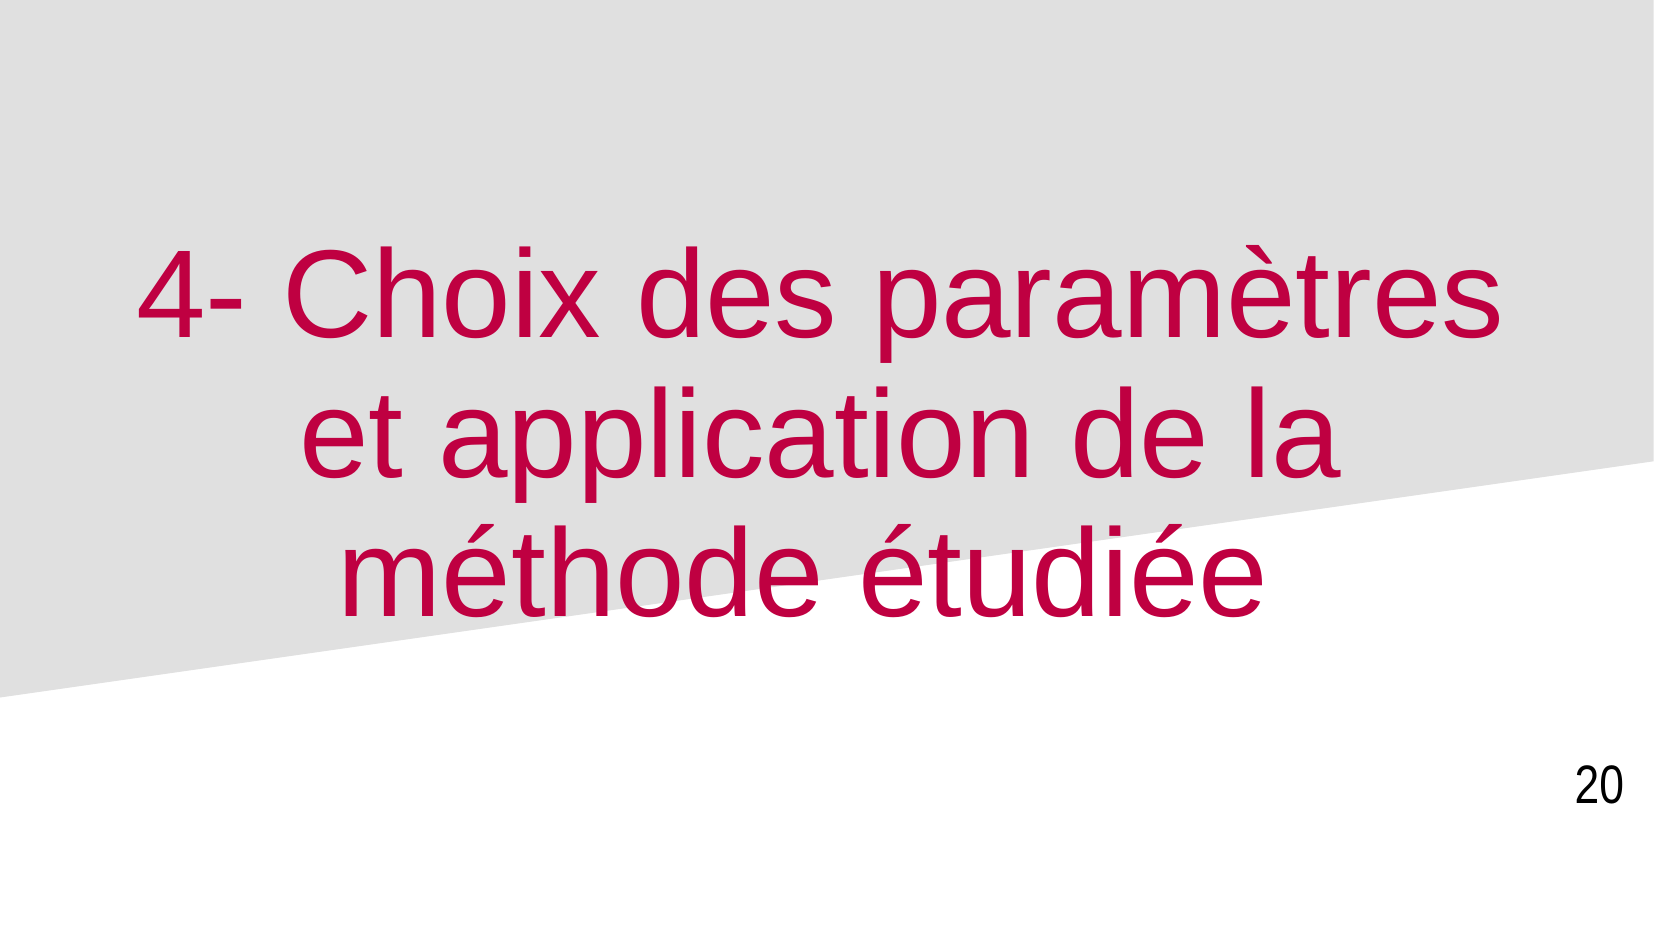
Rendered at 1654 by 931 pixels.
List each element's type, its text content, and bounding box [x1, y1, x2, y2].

subtitle 4- Choix des paramètres et application de la méthode étudiée [82, 70, 1560, 797]
